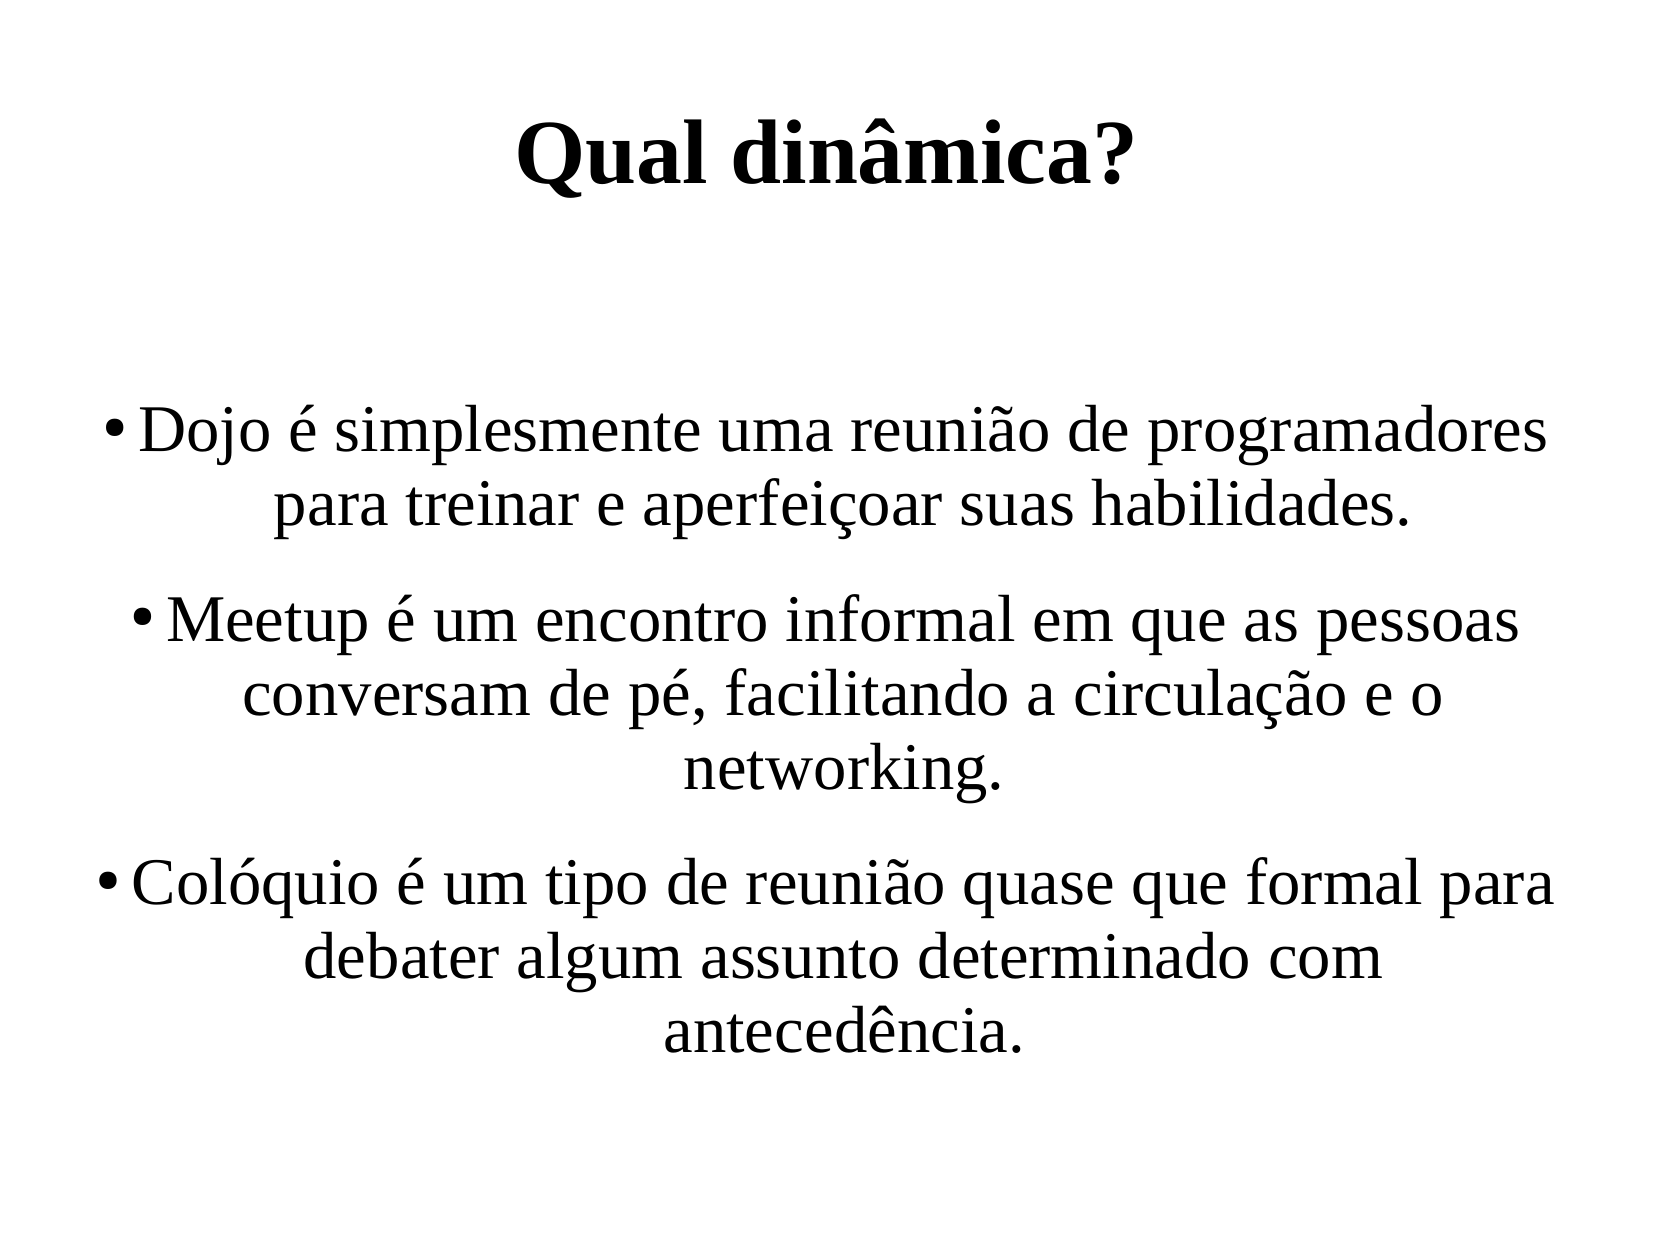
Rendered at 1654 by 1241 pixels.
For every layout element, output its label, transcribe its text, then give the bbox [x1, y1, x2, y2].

title Qual dinâmica? [82, 49, 1571, 257]
subtitle Dojo é simplesmente uma reunião de programadores para treinar e aperfeiçoar suas habilidades. Meetup é um encontro informal em que as pessoas conversam de pé, facilitando a circulação e o networking. Colóquio é um tipo de reunião quase que formal para debater algum assunto determinado com antecedência. [82, 290, 1571, 1170]
